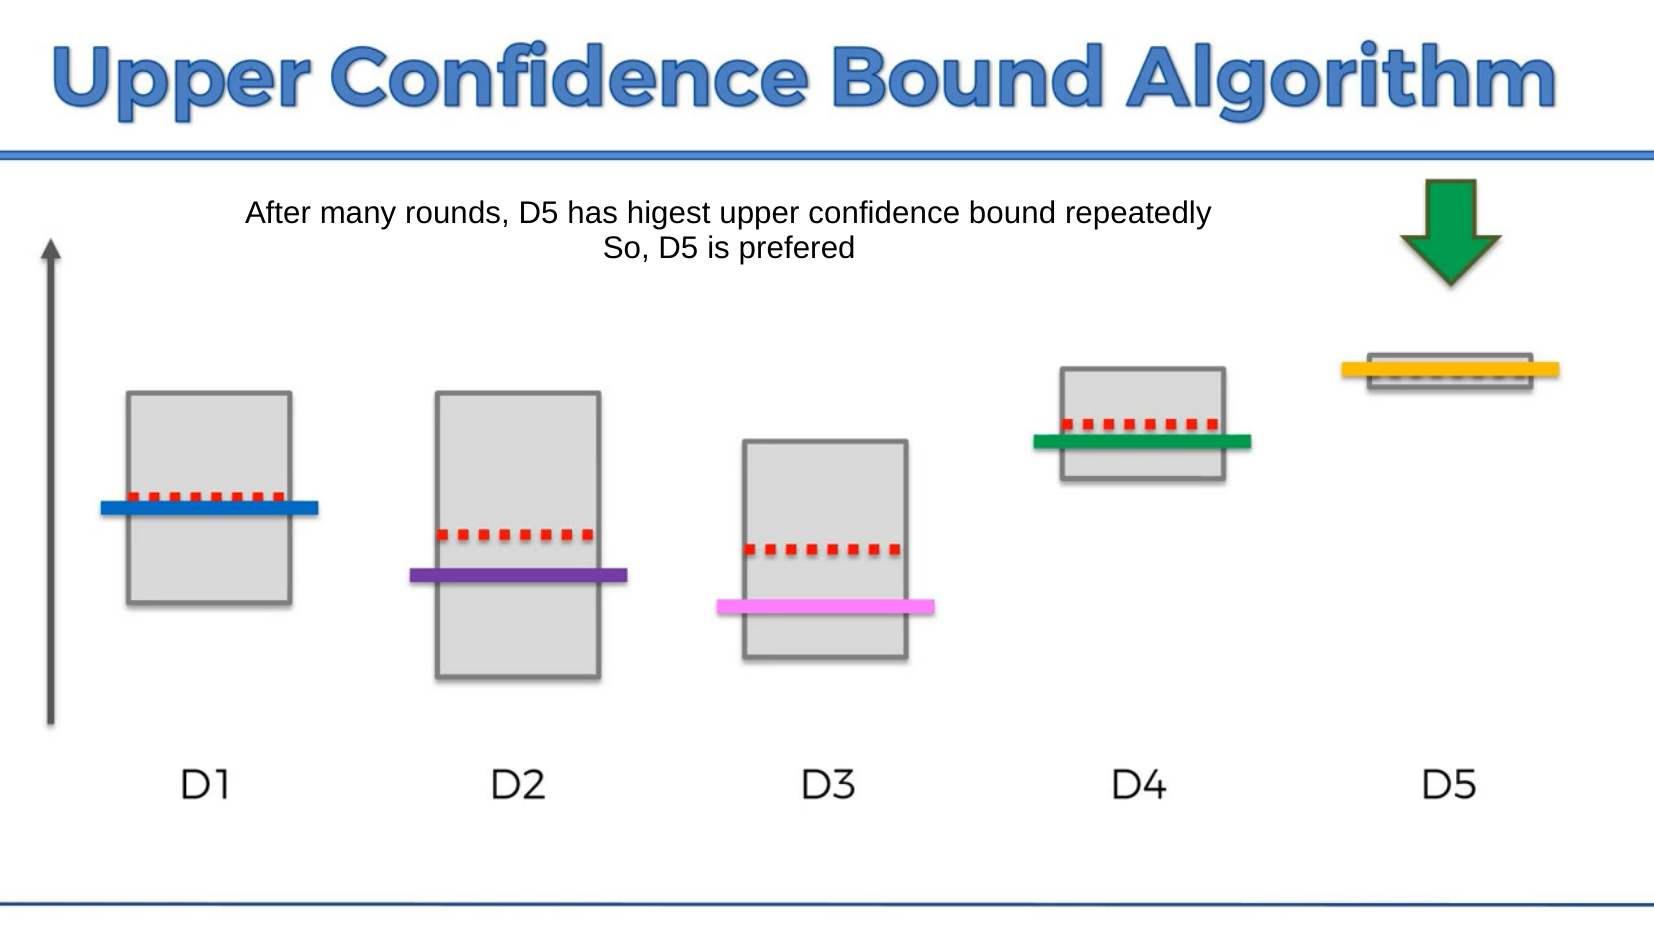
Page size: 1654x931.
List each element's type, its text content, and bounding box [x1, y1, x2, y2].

text_box After many rounds, D5 has higest upper confidence bound repeatedly So, D5 is prefered [230, 188, 1229, 273]
picture [0, 23, 1654, 913]
